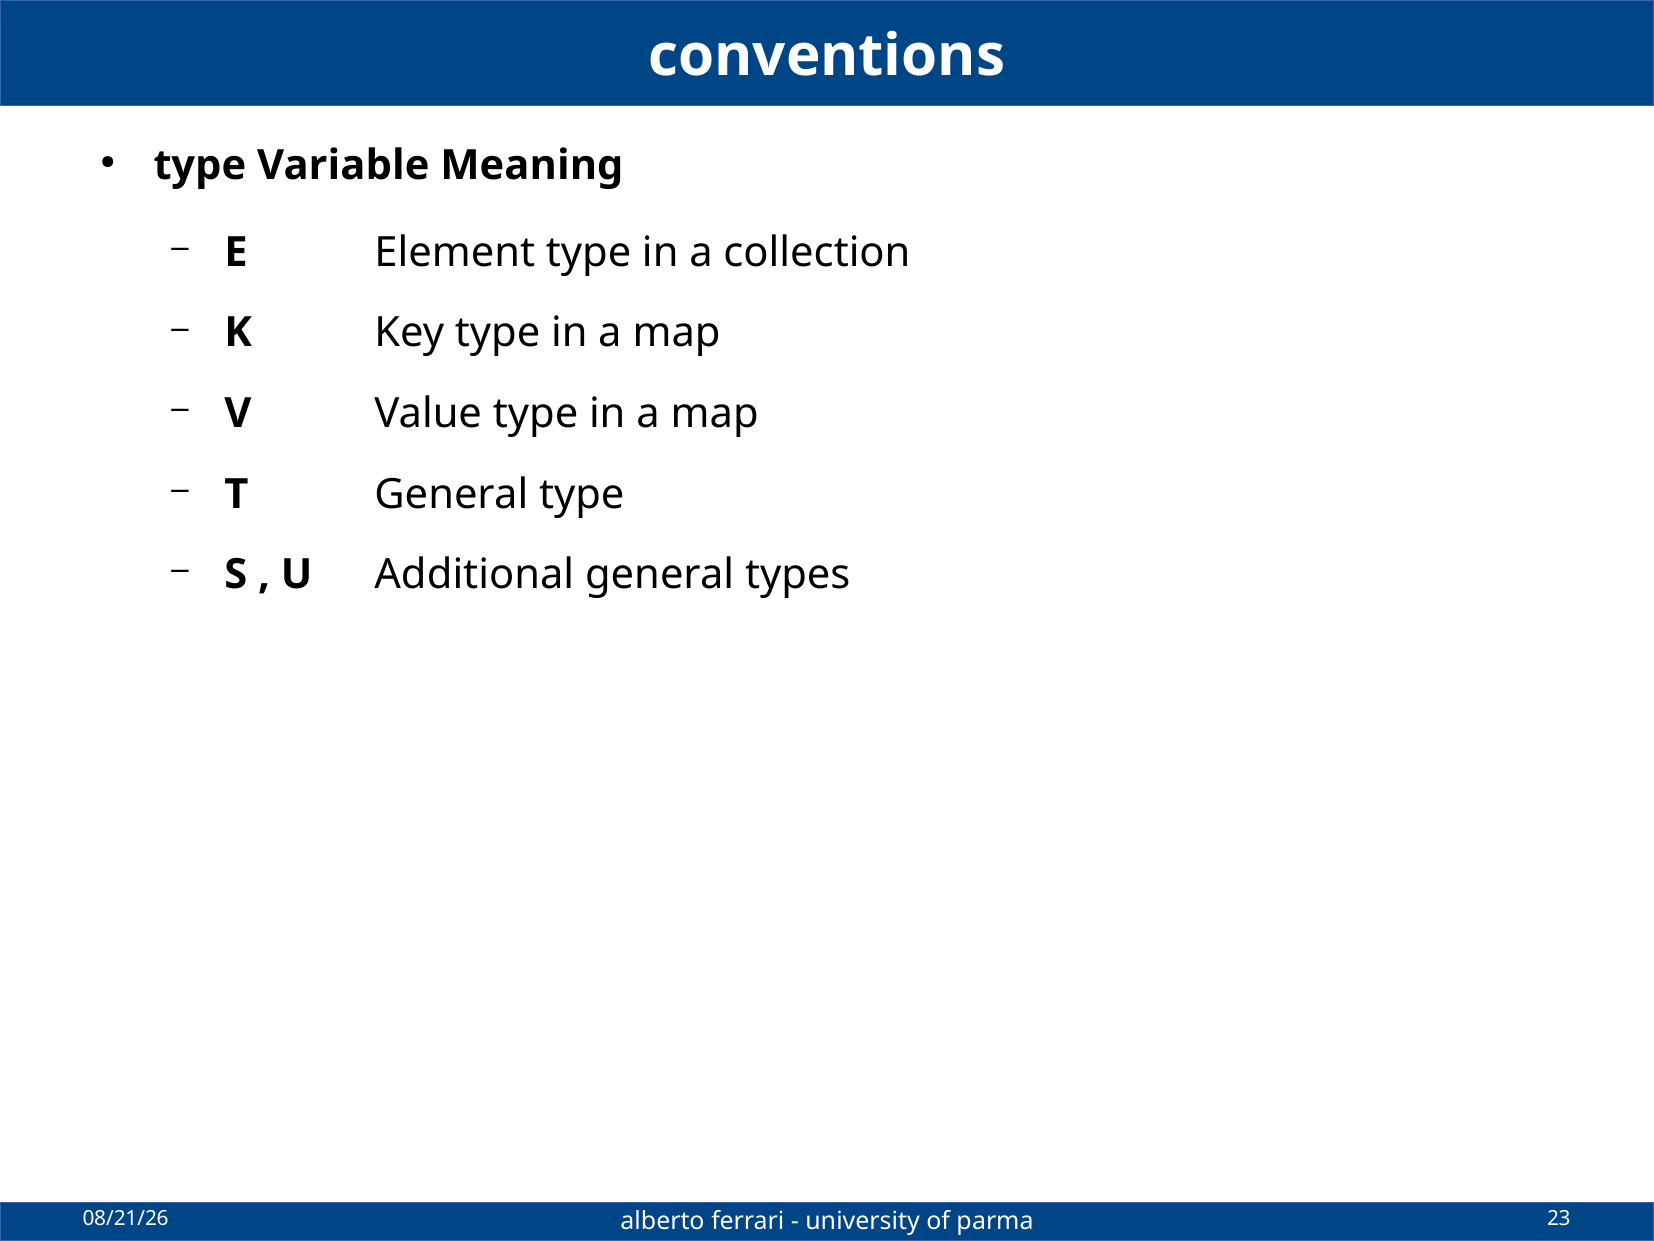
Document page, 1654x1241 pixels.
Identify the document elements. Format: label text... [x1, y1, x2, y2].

title conventions [0, 0, 1654, 106]
list type Variable Meaning E Element type in a collection K Key type in a map V Value type in a map T General type S , U Additional general types [82, 135, 1571, 855]
